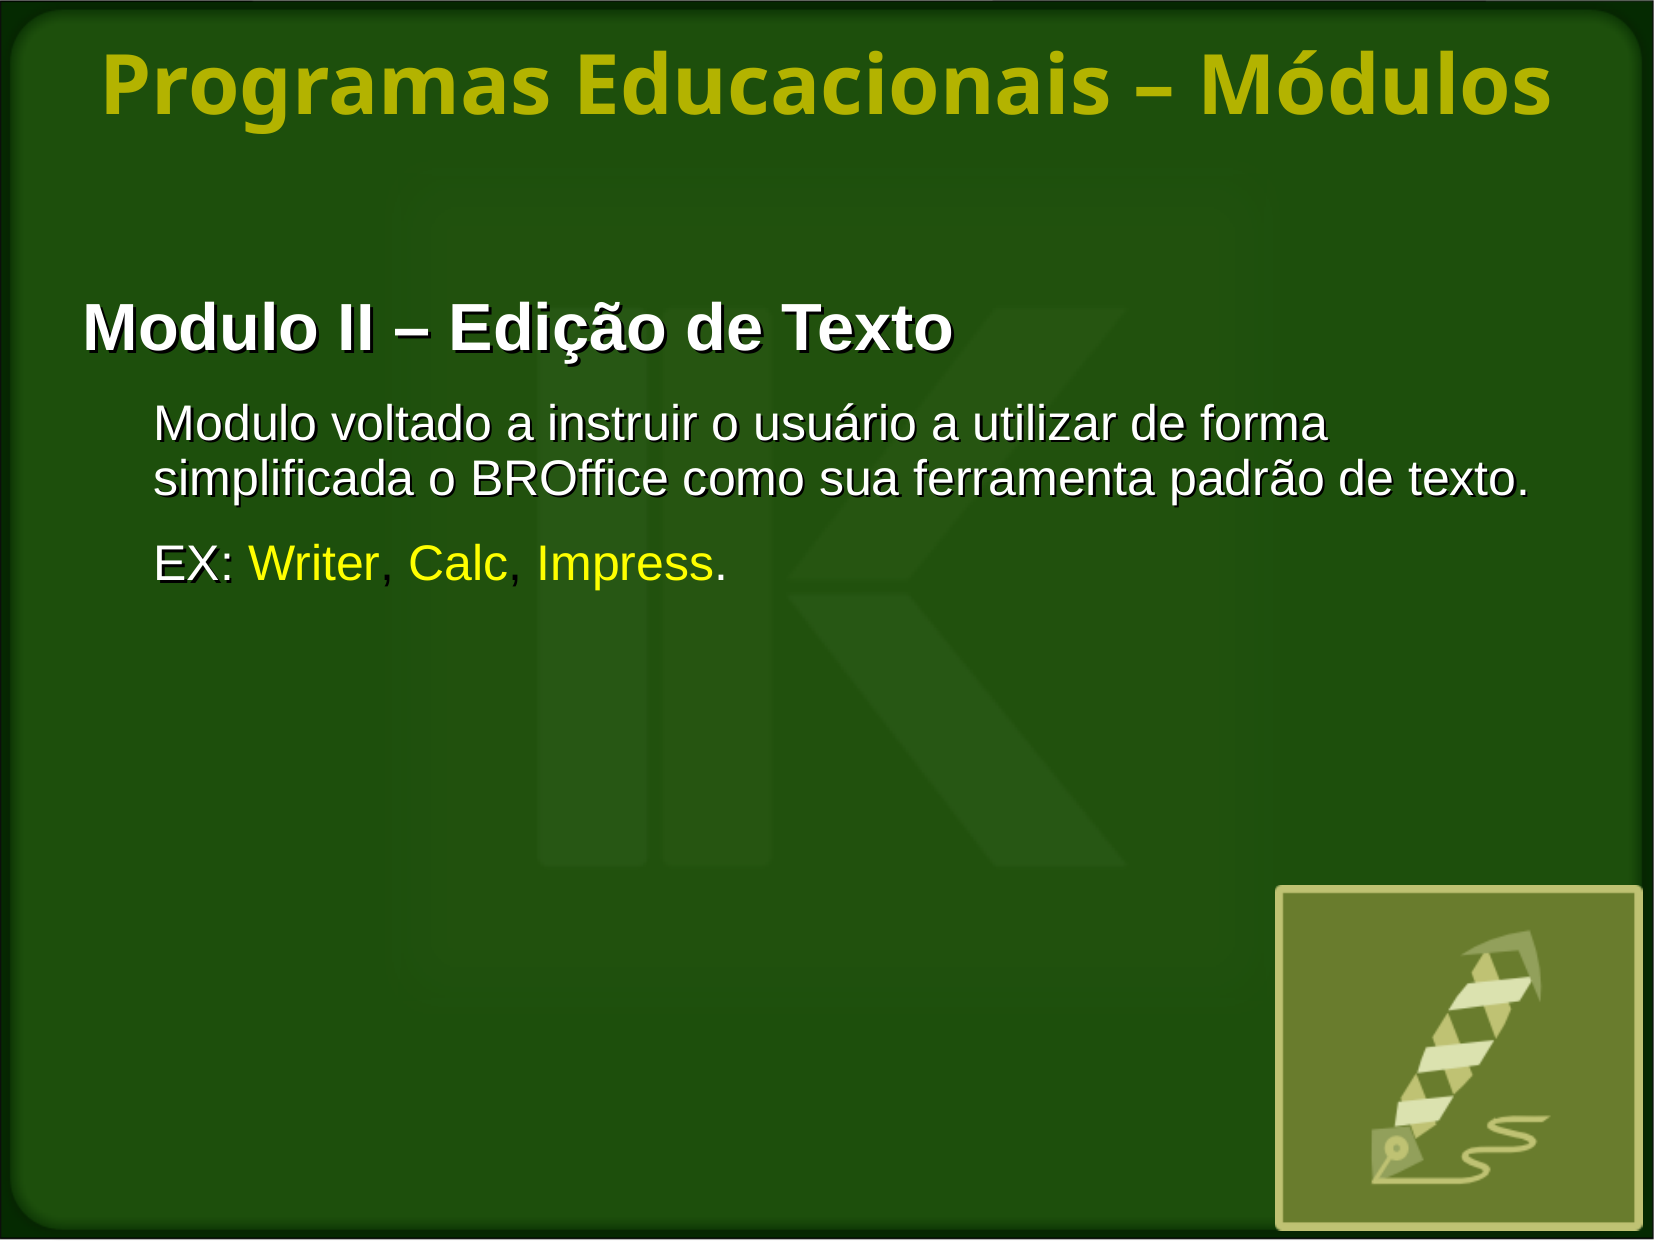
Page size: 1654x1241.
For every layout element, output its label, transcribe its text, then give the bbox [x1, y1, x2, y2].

picture [0, 0, 1654, 1241]
title Programas Educacionais – Módulos [38, 16, 1615, 148]
list Modulo II – Edição de Texto Modulo voltado a instruir o usuário a utilizar de forma simplificada o BROffice como sua ferramenta padrão de texto. EX: Writer, Calc, Impress. [82, 290, 1571, 1093]
